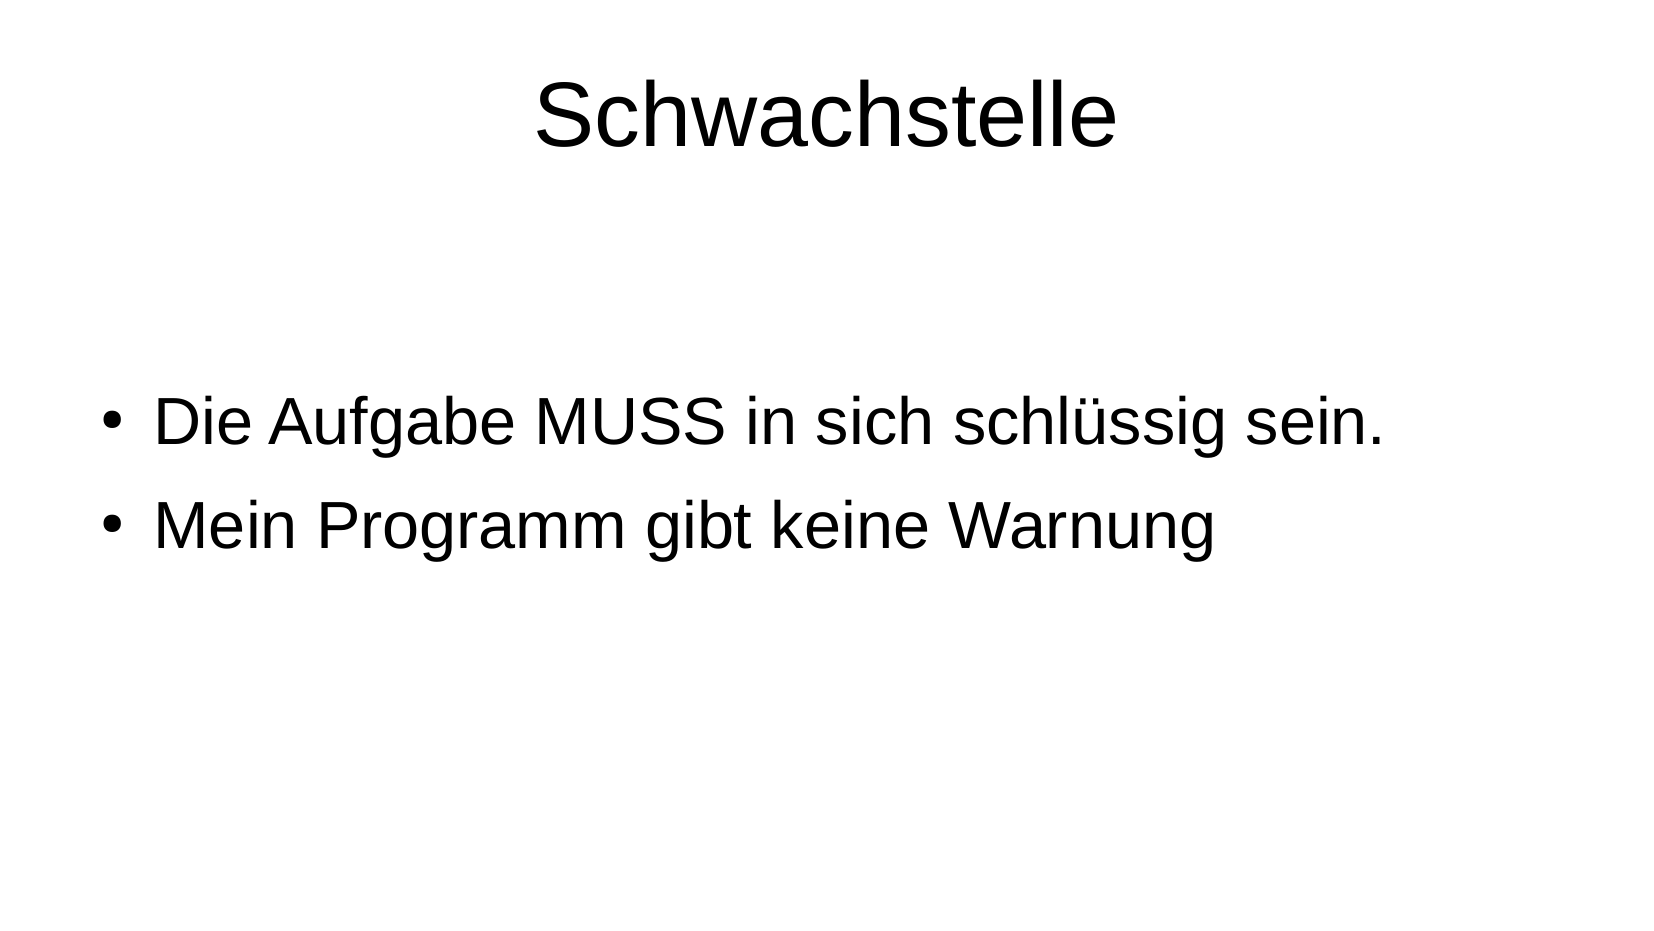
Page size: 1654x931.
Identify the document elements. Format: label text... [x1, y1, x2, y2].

list Die Aufgabe MUSS in sich schlüssig sein. Mein Programm gibt keine Warnung [82, 383, 1571, 758]
title Schwachstelle [82, 37, 1571, 193]
